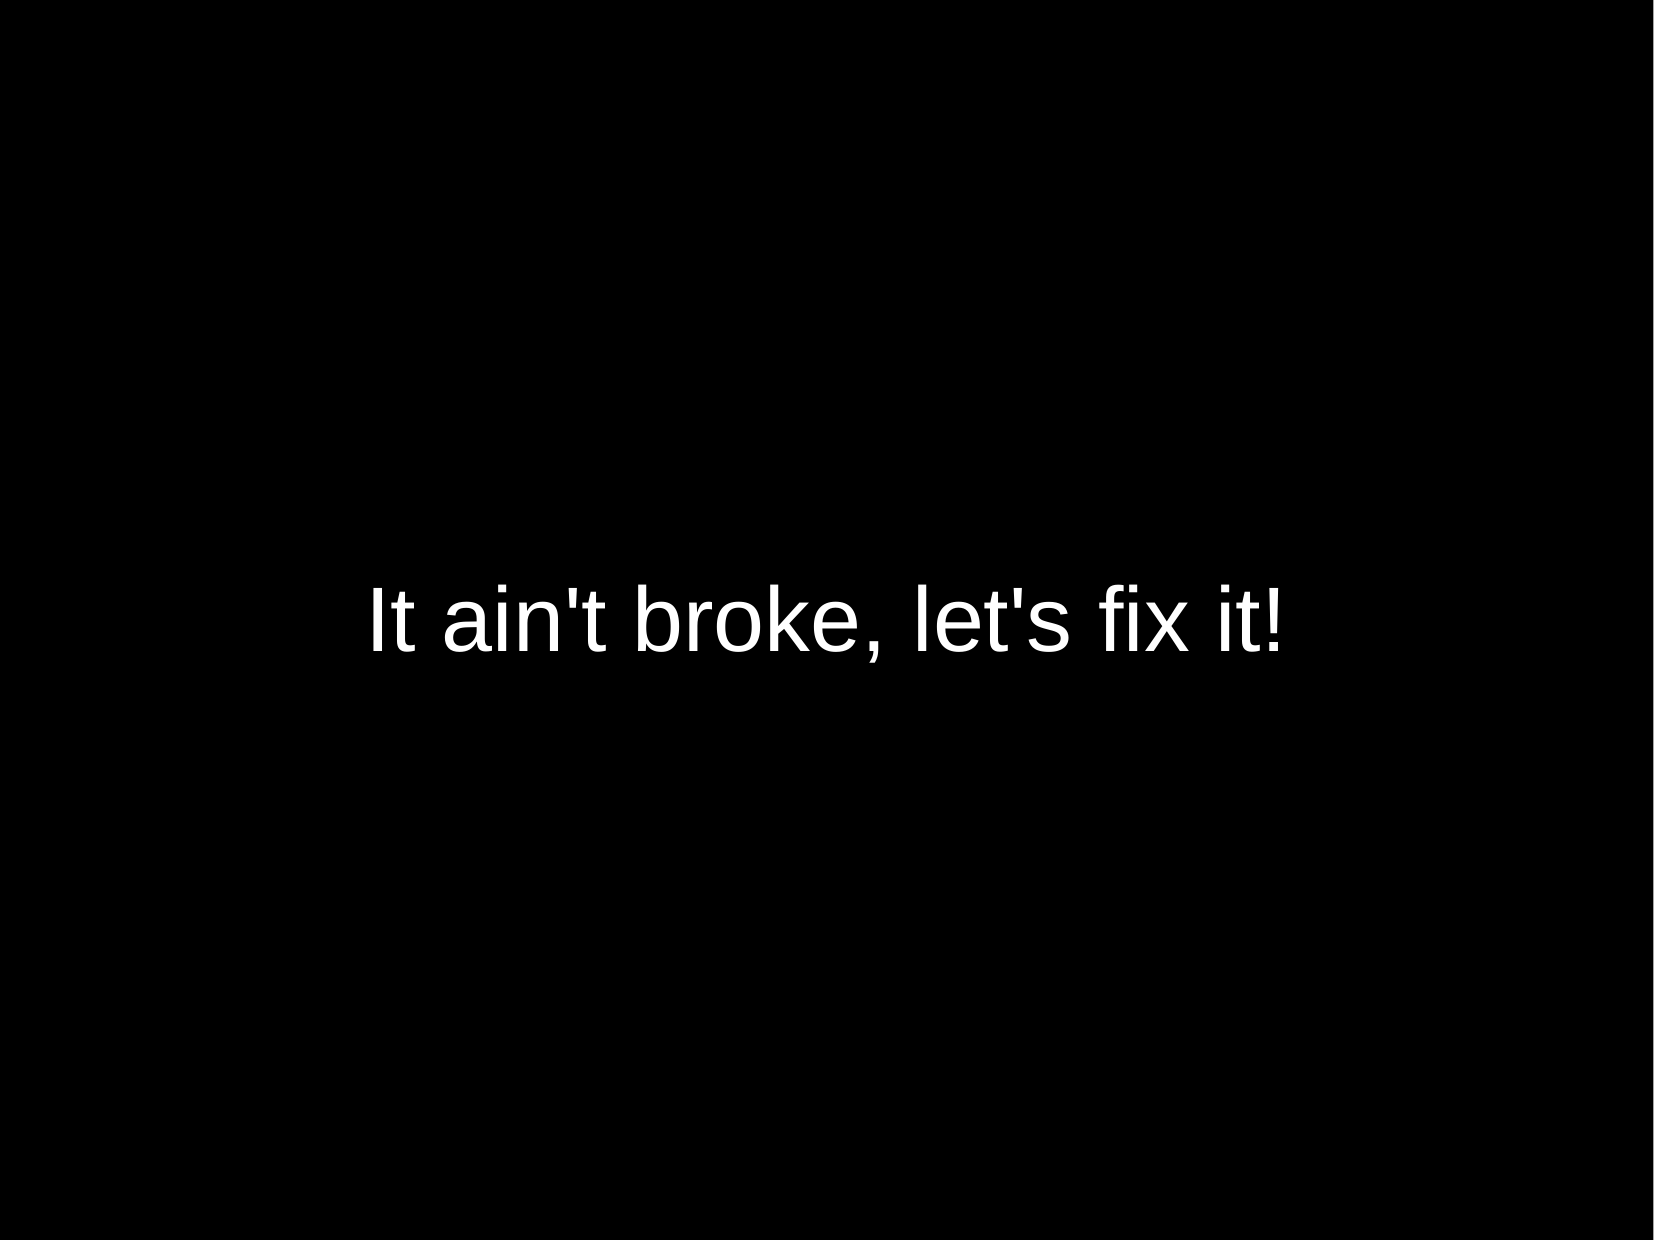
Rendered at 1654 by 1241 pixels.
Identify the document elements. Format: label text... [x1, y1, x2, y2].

title It ain't broke, let's fix it! [82, 516, 1571, 724]
